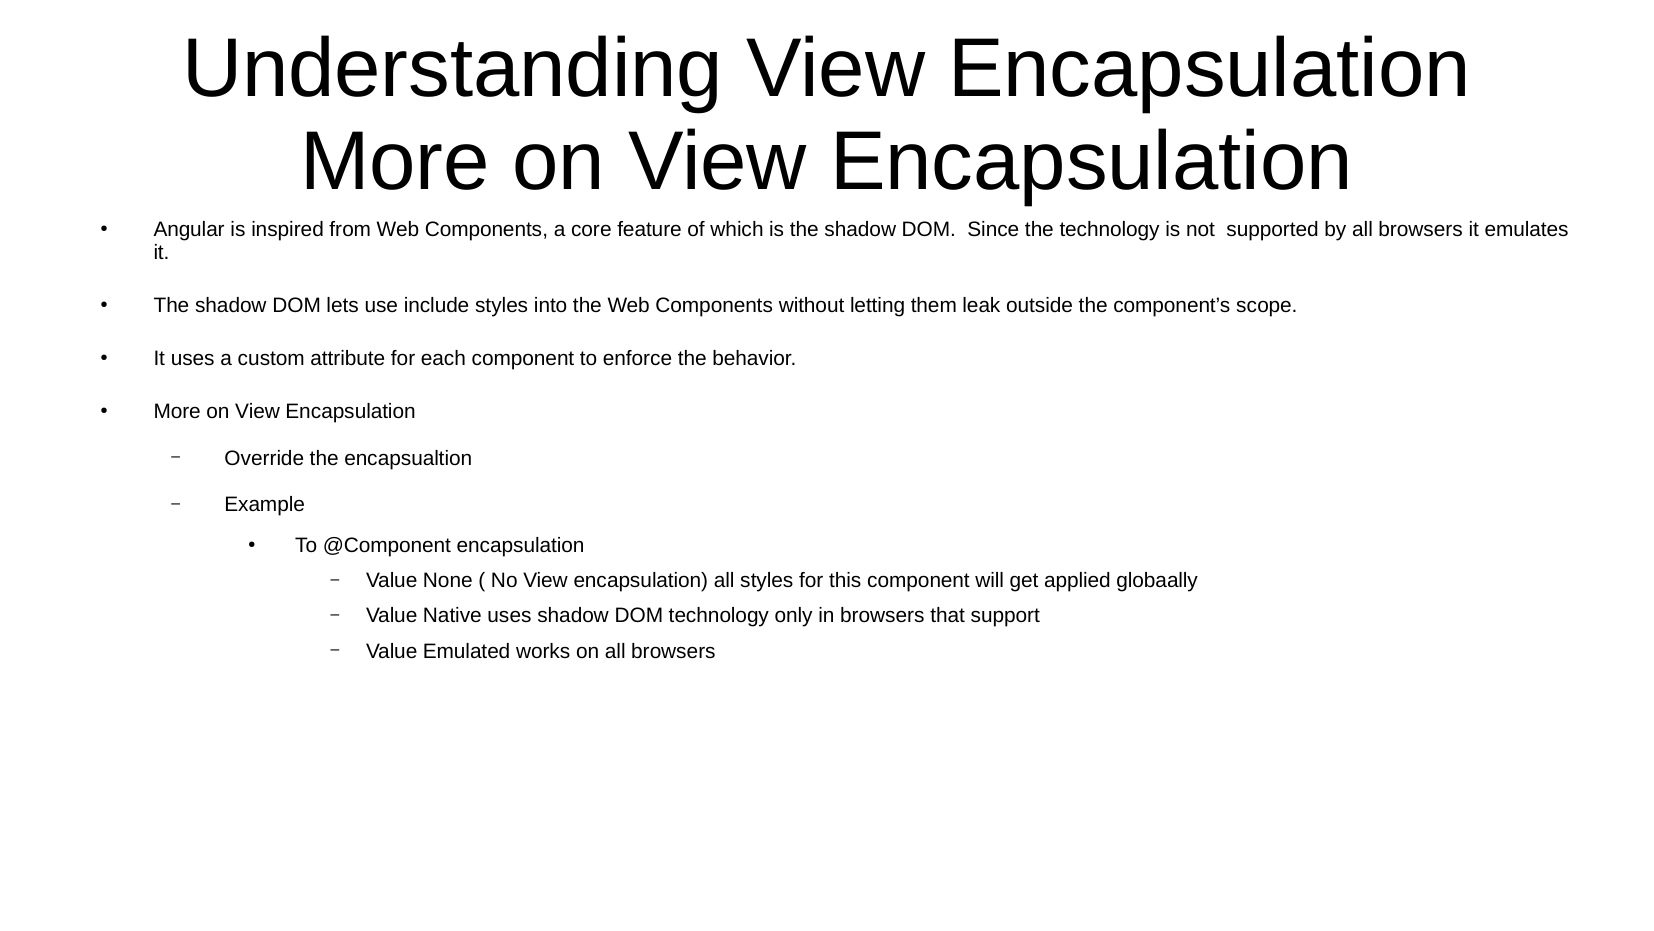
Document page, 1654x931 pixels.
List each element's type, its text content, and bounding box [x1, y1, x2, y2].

title Understanding View Encapsulation More on View Encapsulation [82, 12, 1571, 217]
list Angular is inspired from Web Components, a core feature of which is the shadow DOM. Since the technology is not supported by all browsers it emulates it. The shadow DOM lets use include styles into the Web Components without letting them leak outside the component’s scope. It uses a custom attribute for each component to enforce the behavior. More on View Encapsulation Override the encapsualtion Example To @Component encapsulation Value None ( No View encapsulation) all styles for this component will get applied globaally Value Native uses shadow DOM technology only in browsers that support Value Emulated works on all browsers [82, 217, 1576, 916]
